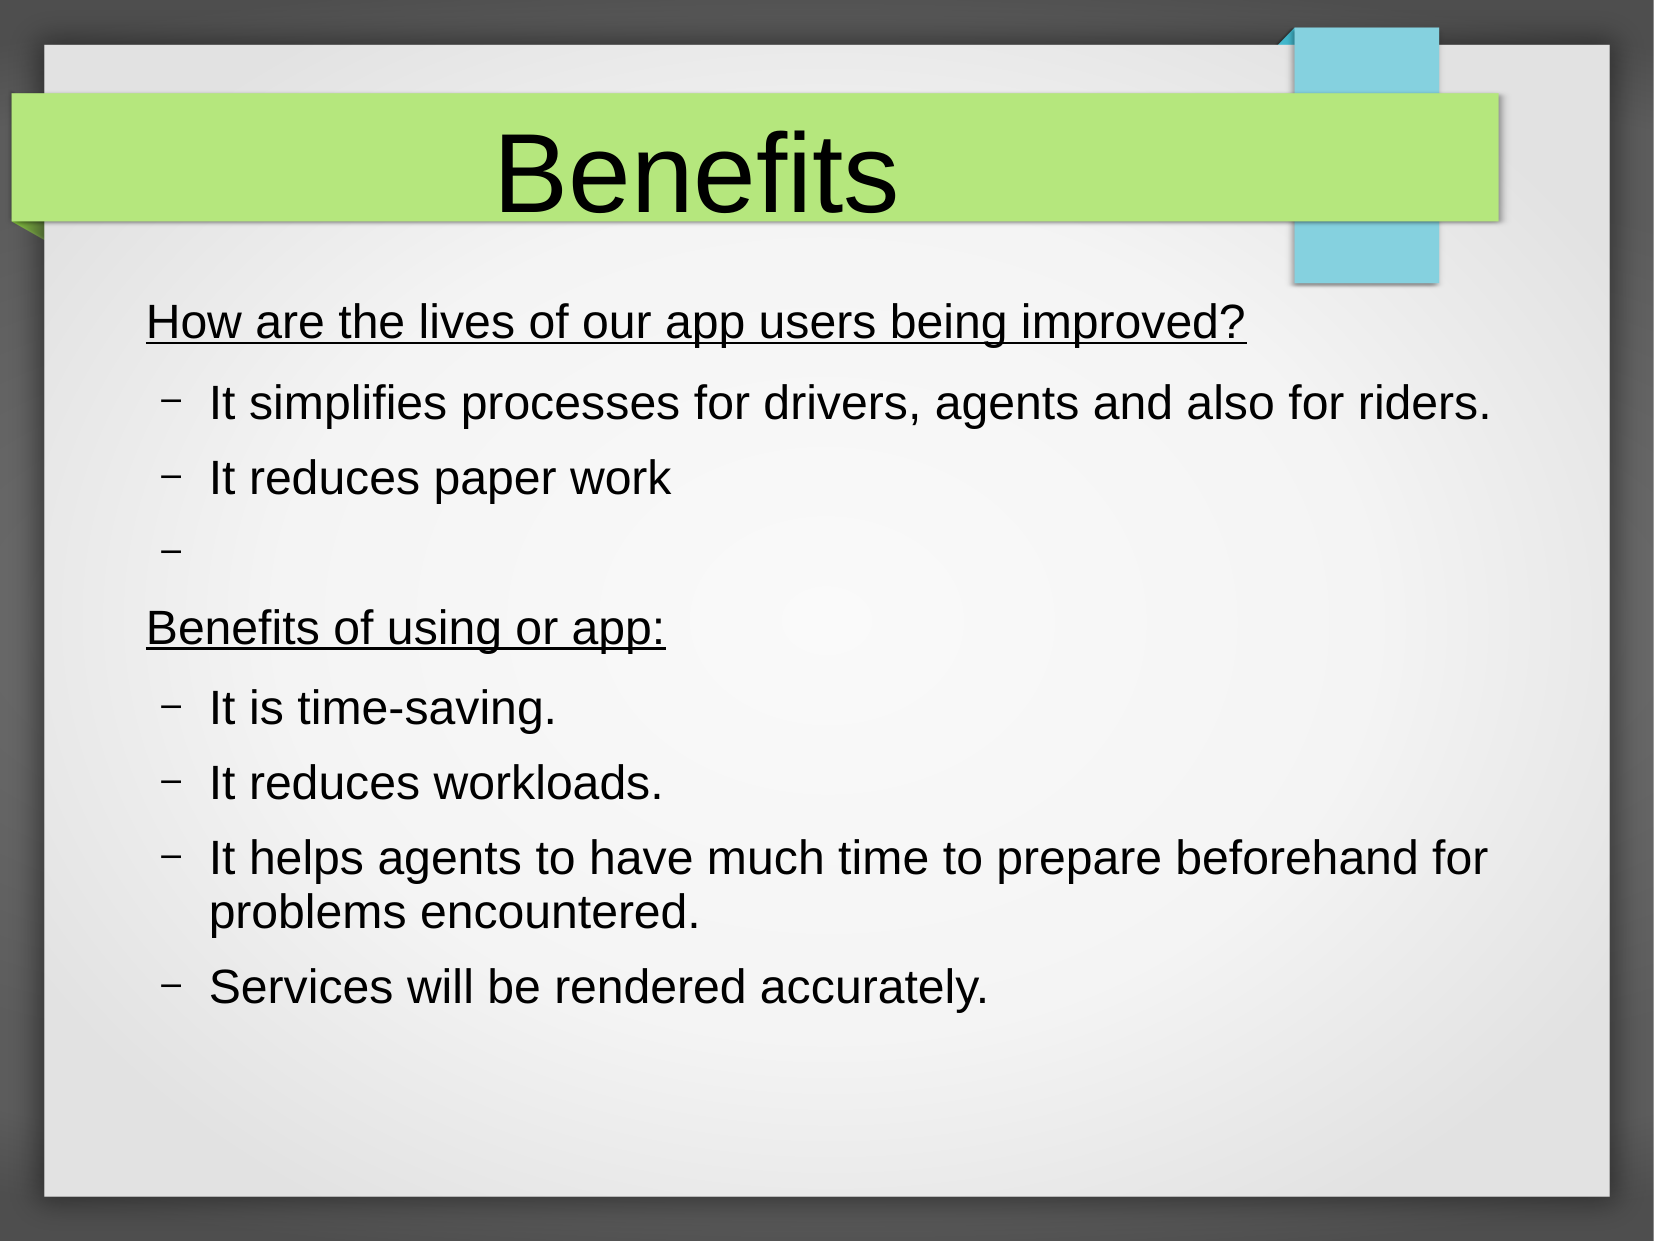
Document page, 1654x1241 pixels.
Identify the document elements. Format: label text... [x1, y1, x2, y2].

list How are the lives of our app users being improved? It simplifies processes for drivers, agents and also for riders. It reduces paper work Benefits of using or app: It is time-saving. It reduces workloads. It helps agents to have much time to prepare beforehand for problems encountered. Services will be rendered accurately. [82, 295, 1571, 1015]
title Benefits [106, 110, 1288, 237]
picture [0, 0, 1654, 1241]
